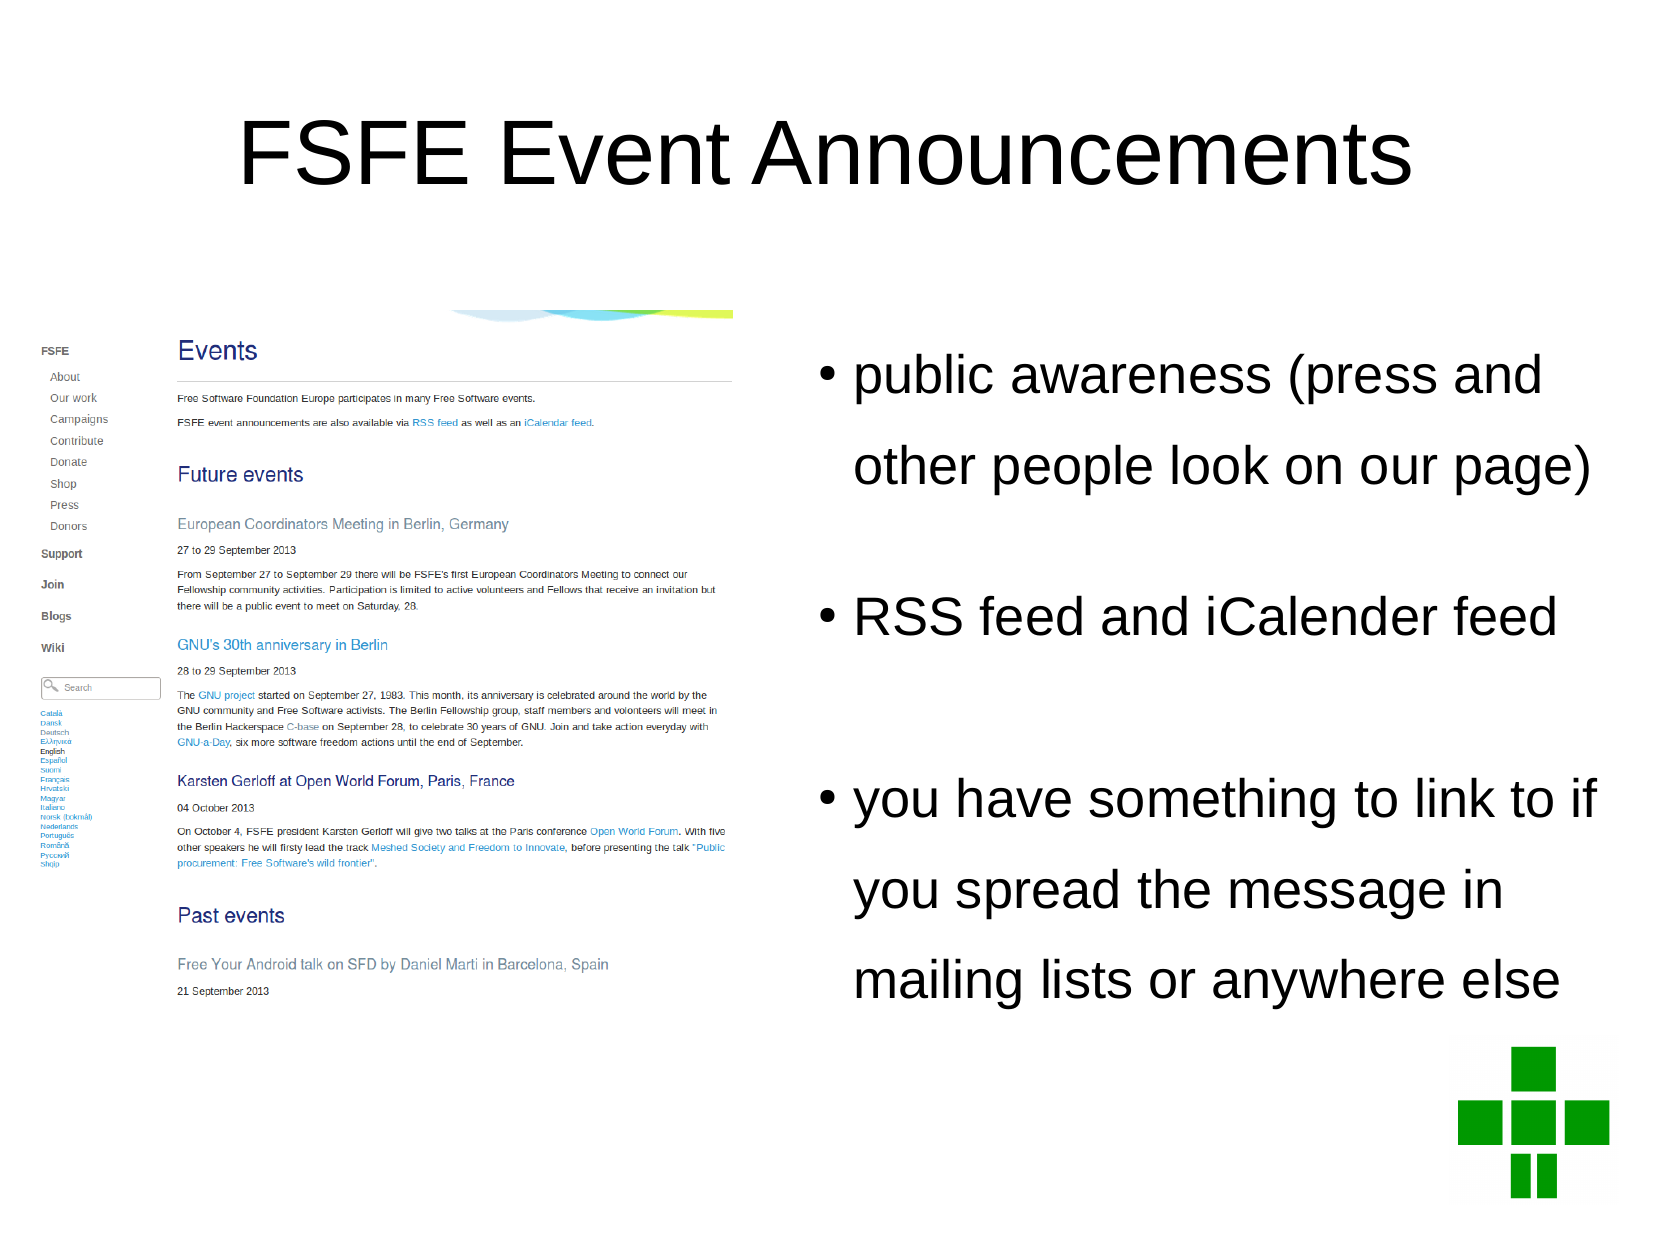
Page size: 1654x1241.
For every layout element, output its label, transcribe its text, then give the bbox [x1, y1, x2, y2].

picture [35, 310, 733, 1004]
title FSFE Event Announcements [82, 49, 1571, 257]
text_box public awareness (press and other people look on our page) RSS feed and iCalender feed you have something to link to if you spread the message in mailing lists or anywhere else [803, 307, 1654, 1241]
